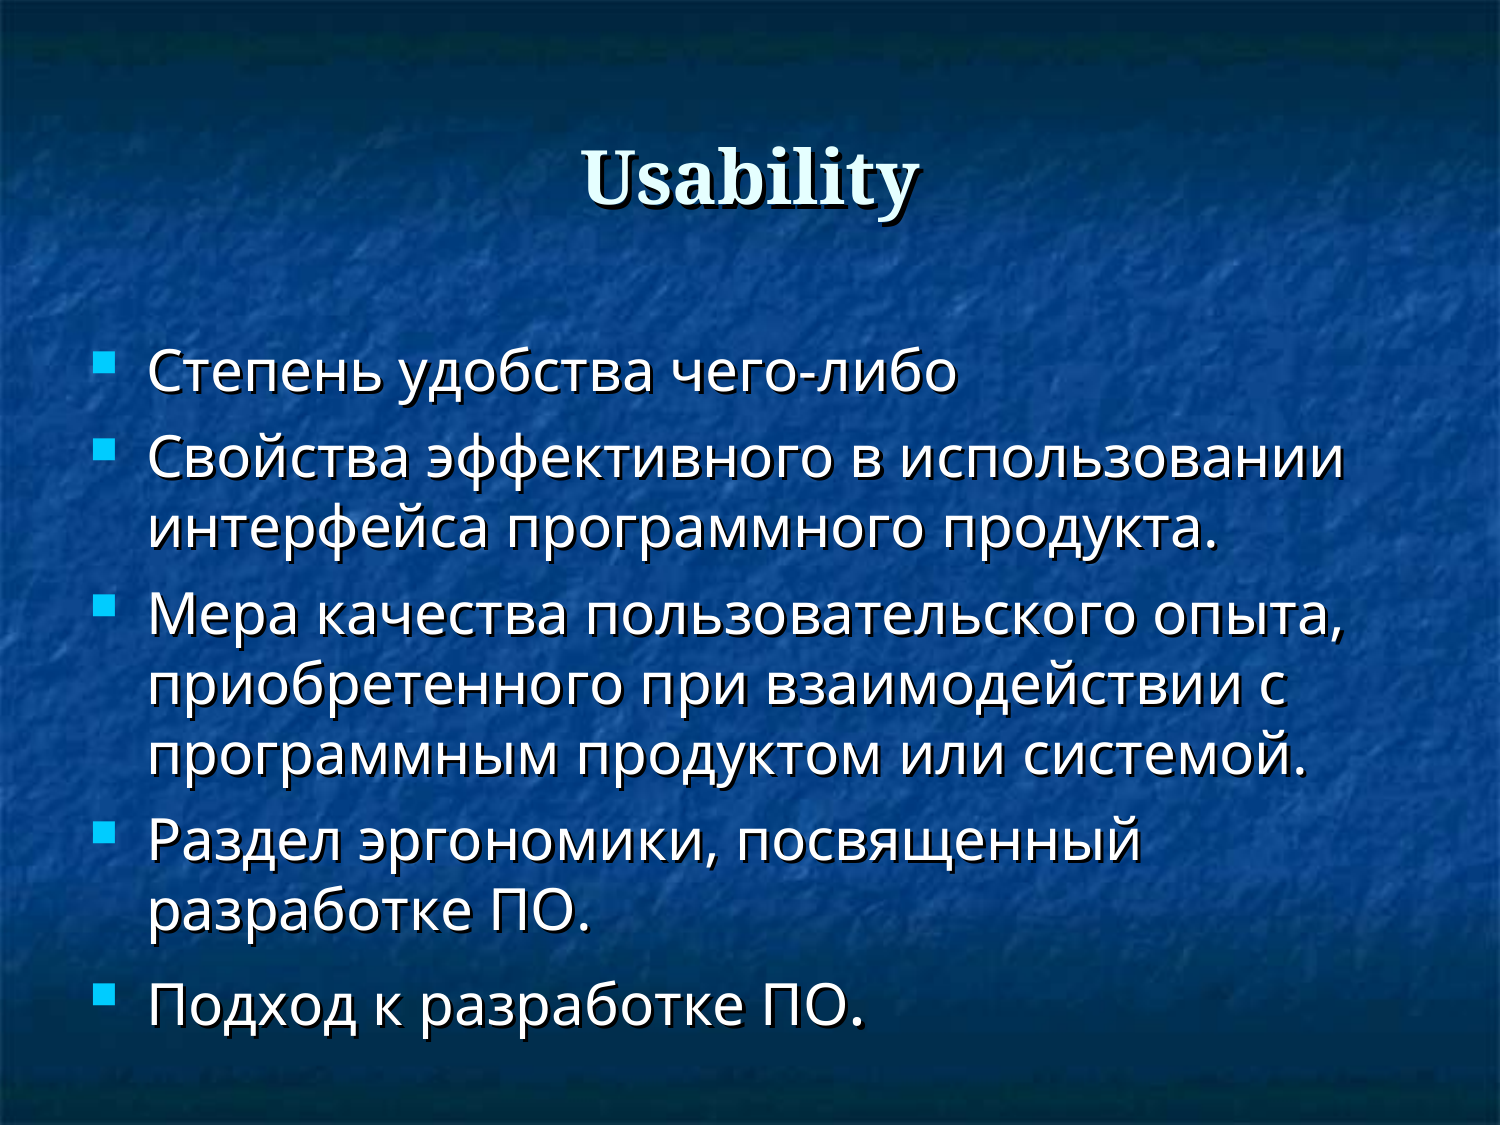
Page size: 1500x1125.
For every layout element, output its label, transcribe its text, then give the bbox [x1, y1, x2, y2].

list Степень удобства чего-либо Свойства эффективного в использовании интерфейса программного продукта. Мера качества пользовательского опыта, приобретенного при взаимодействии с программным продуктом или системой. Раздел эргономики, посвященный разработке ПО. Подход к разработке ПО. [75, 324, 1426, 1000]
picture [0, 0, 1500, 1125]
title Usability [75, 49, 1426, 301]
